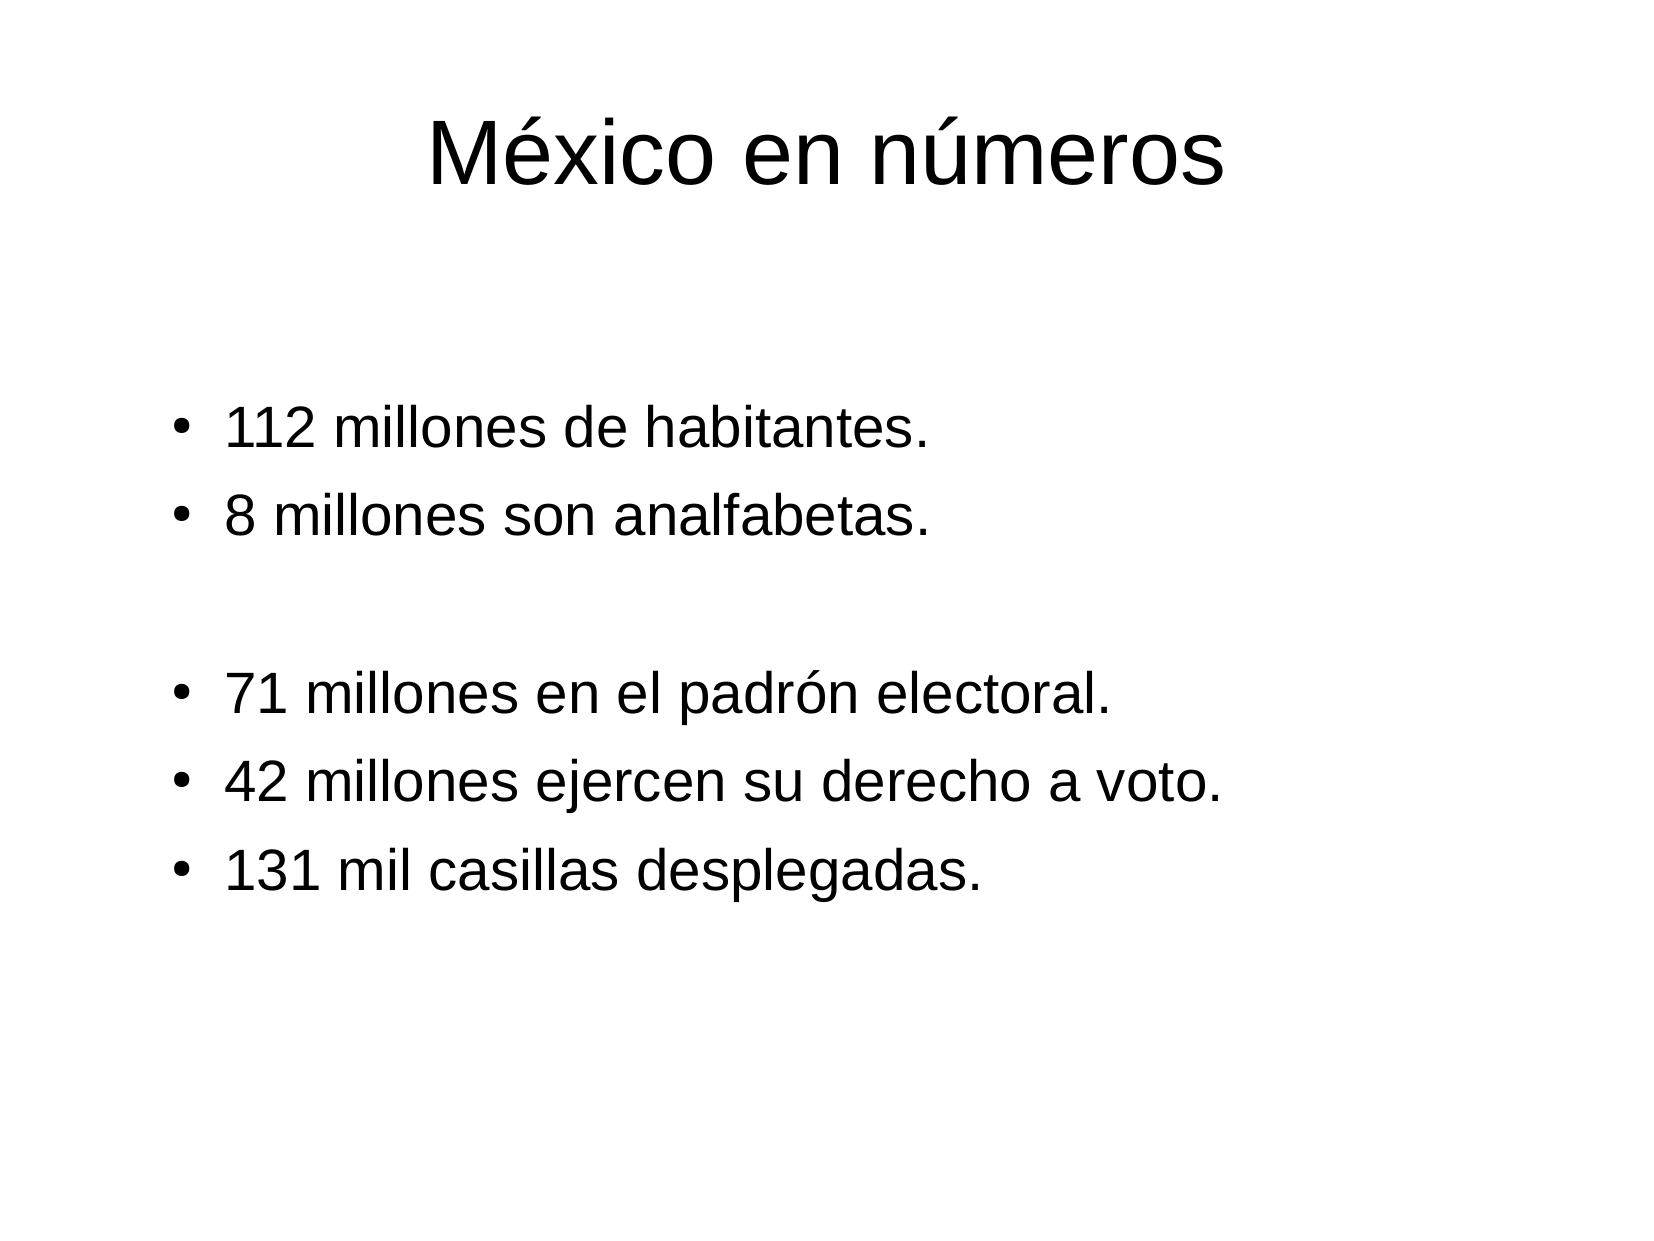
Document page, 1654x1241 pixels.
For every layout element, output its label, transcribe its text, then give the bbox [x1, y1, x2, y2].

title México en números [82, 49, 1571, 257]
list 112 millones de habitantes. 8 millones son analfabetas. 71 millones en el padrón electoral. 42 millones ejercen su derecho a voto. 131 mil casillas desplegadas. [82, 290, 1571, 1109]
